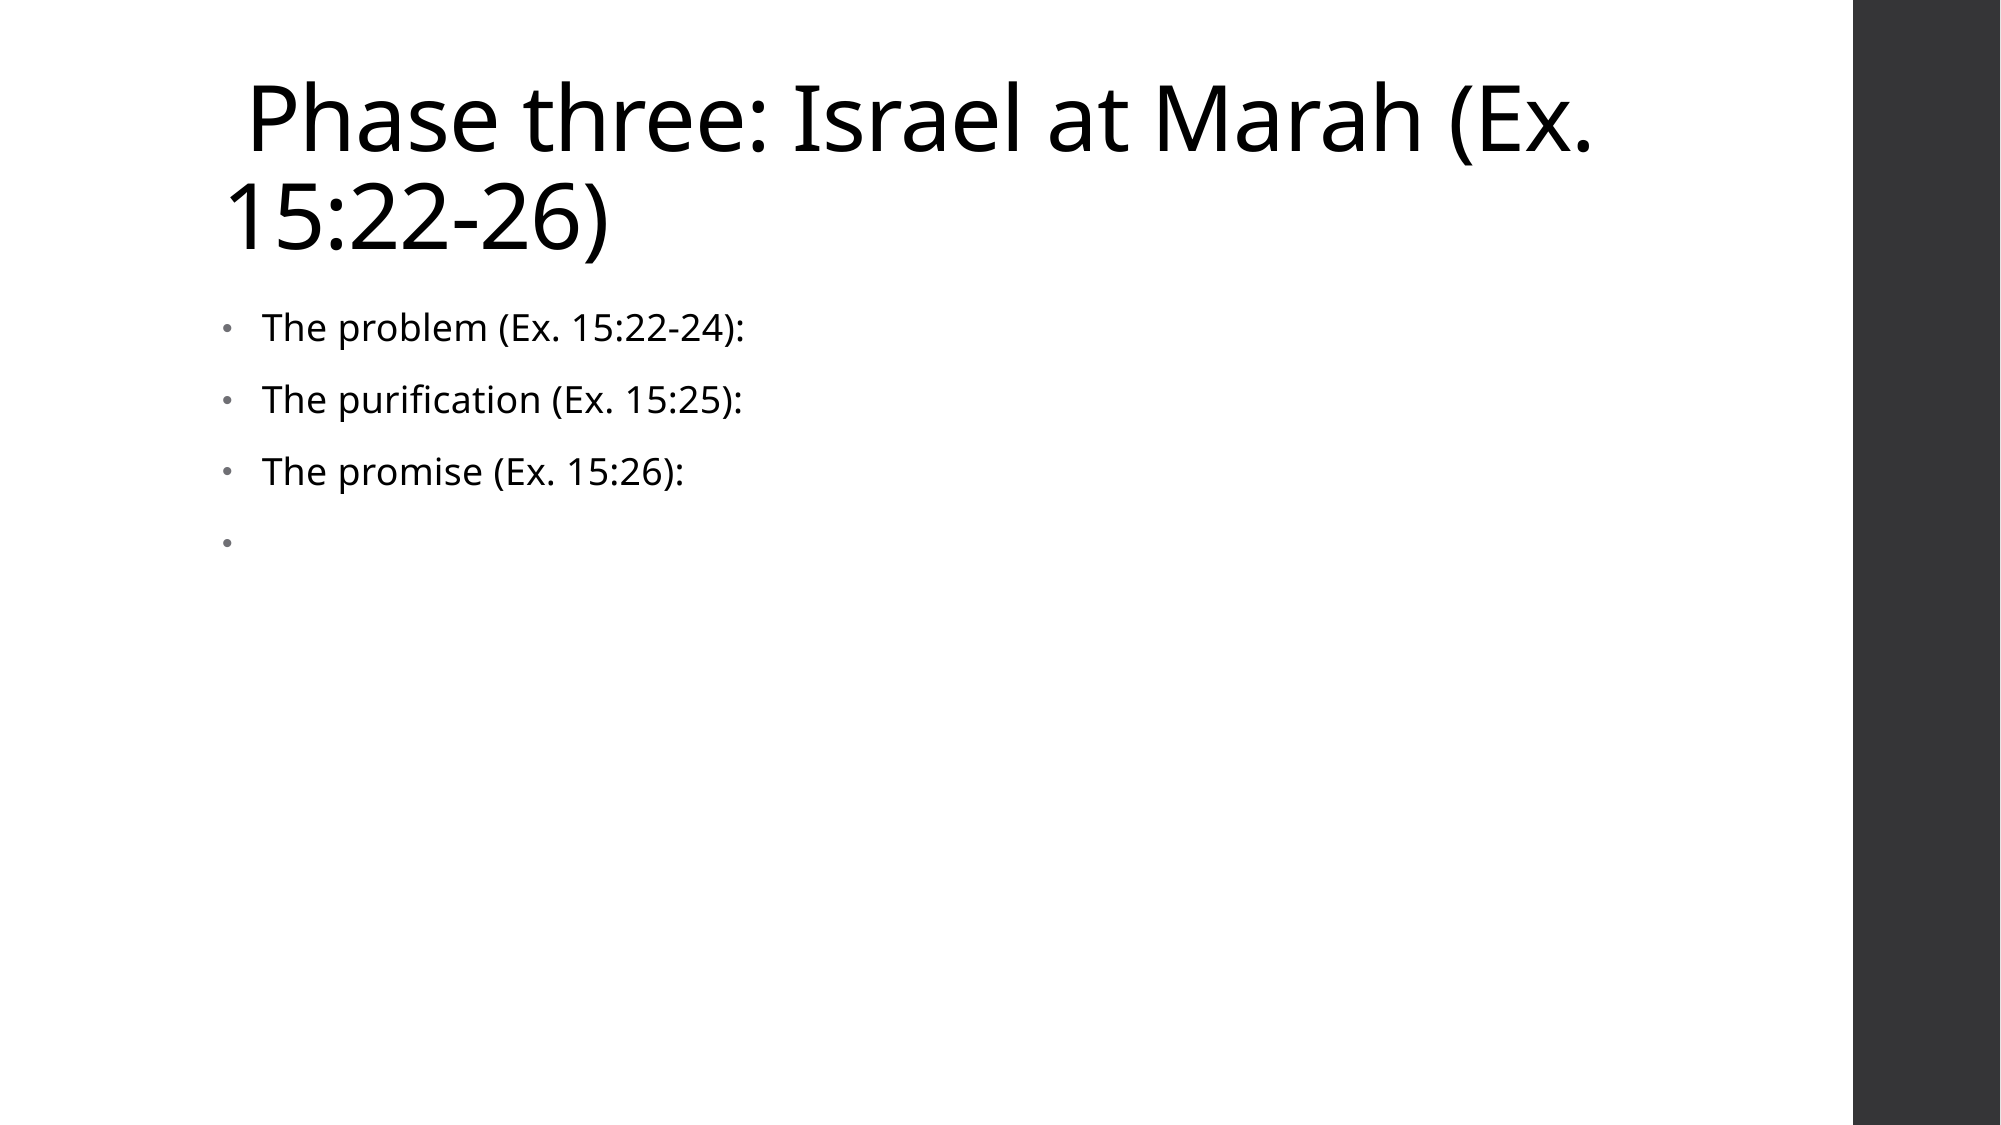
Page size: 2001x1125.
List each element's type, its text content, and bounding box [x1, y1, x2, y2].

title Phase three: Israel at Marah (Ex. 15:22-26) [206, 60, 1797, 278]
list The problem (Ex. 15:22-24): The purification (Ex. 15:25): The promise (Ex. 15:26): [206, 299, 1617, 1014]
